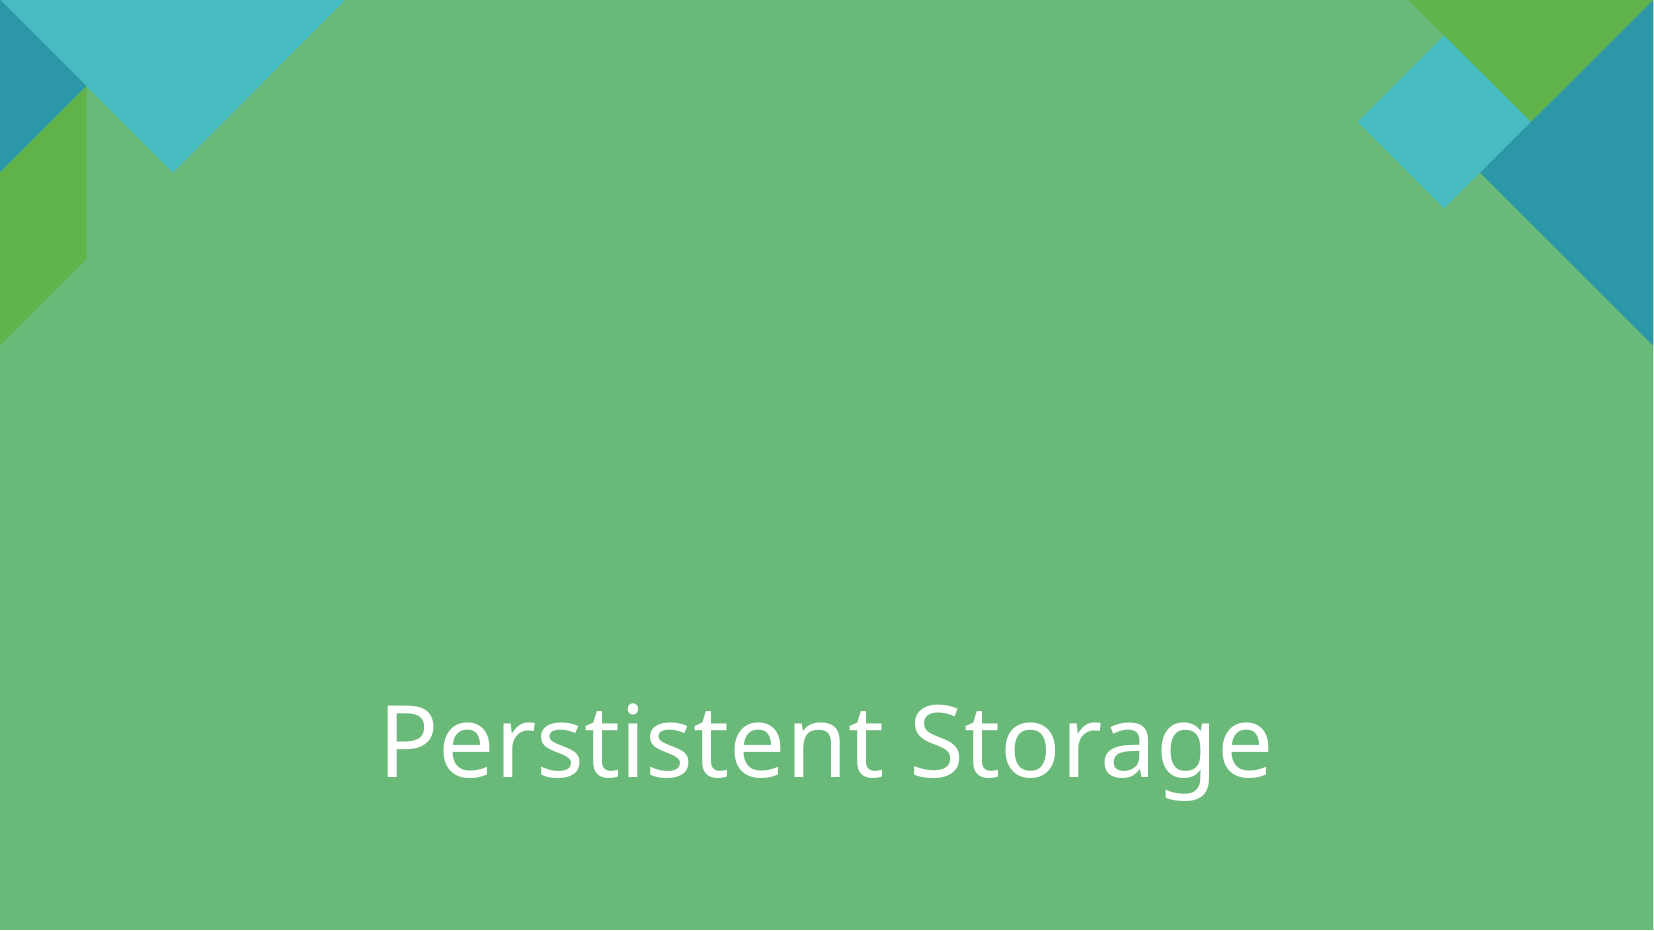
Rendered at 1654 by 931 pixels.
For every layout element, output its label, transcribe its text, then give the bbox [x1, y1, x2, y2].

title Perstistent Storage [59, 649, 1595, 827]
